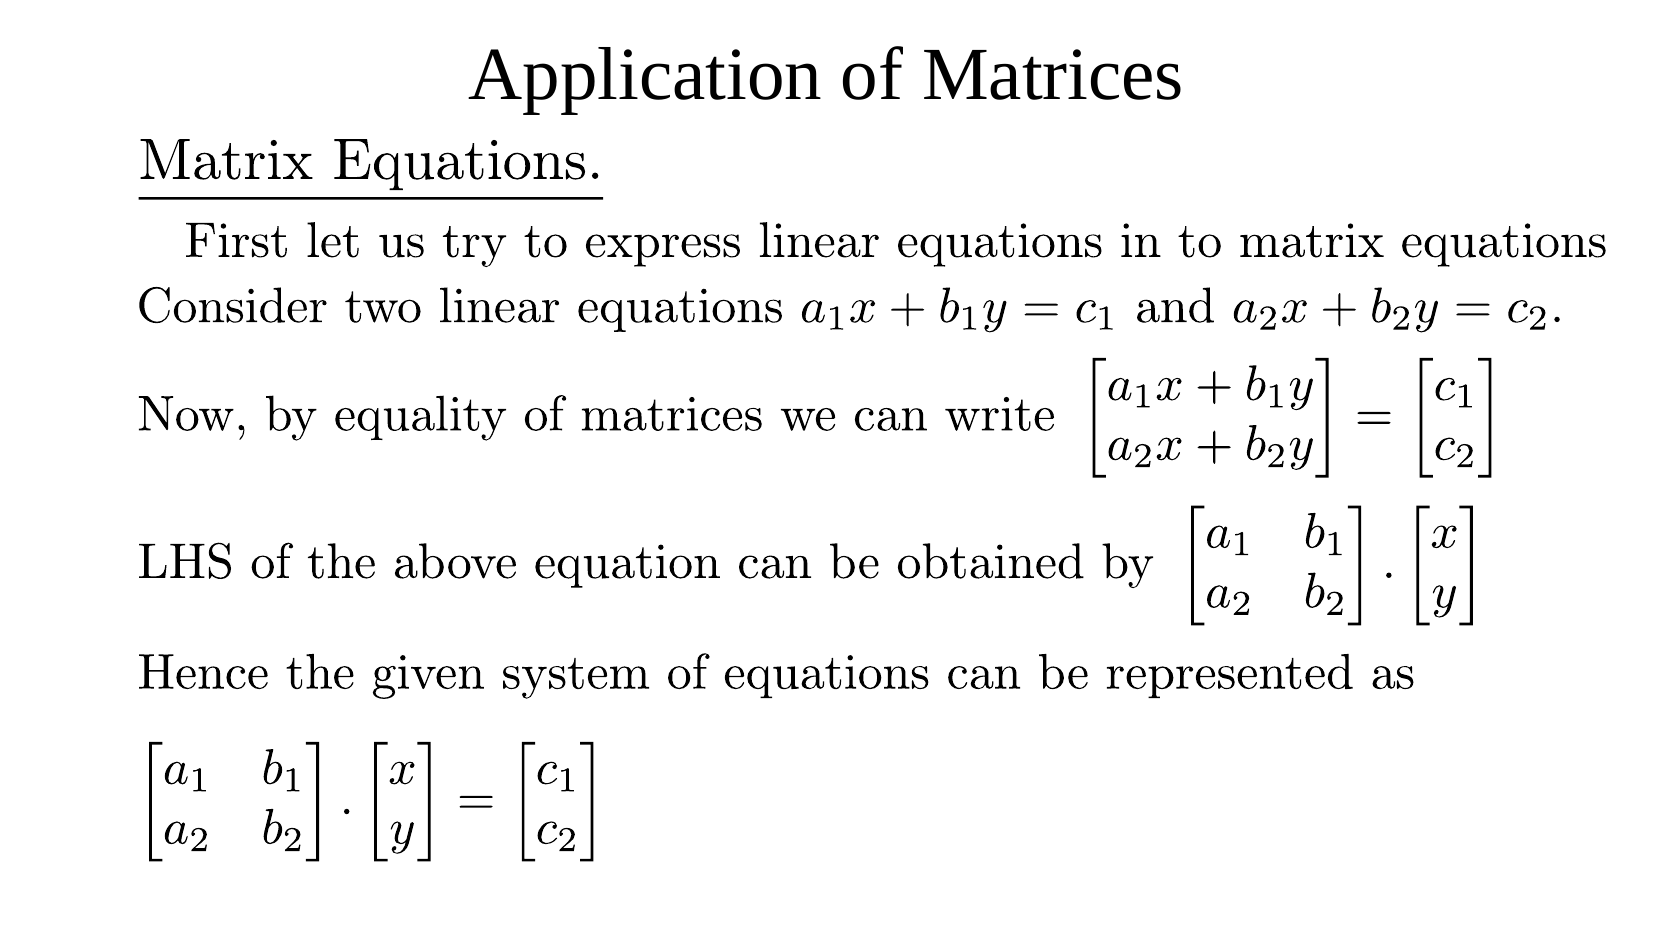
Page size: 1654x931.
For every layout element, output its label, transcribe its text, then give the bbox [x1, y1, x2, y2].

text_box [138, 286, 1560, 333]
text_box [186, 222, 1606, 268]
text_box [138, 139, 604, 200]
text_box [139, 505, 1473, 626]
text_box [139, 741, 594, 862]
title Application of Matrices [82, 32, 1571, 116]
text_box [138, 357, 1492, 478]
subtitle [47, 129, 1607, 898]
text_box [139, 653, 1414, 699]
